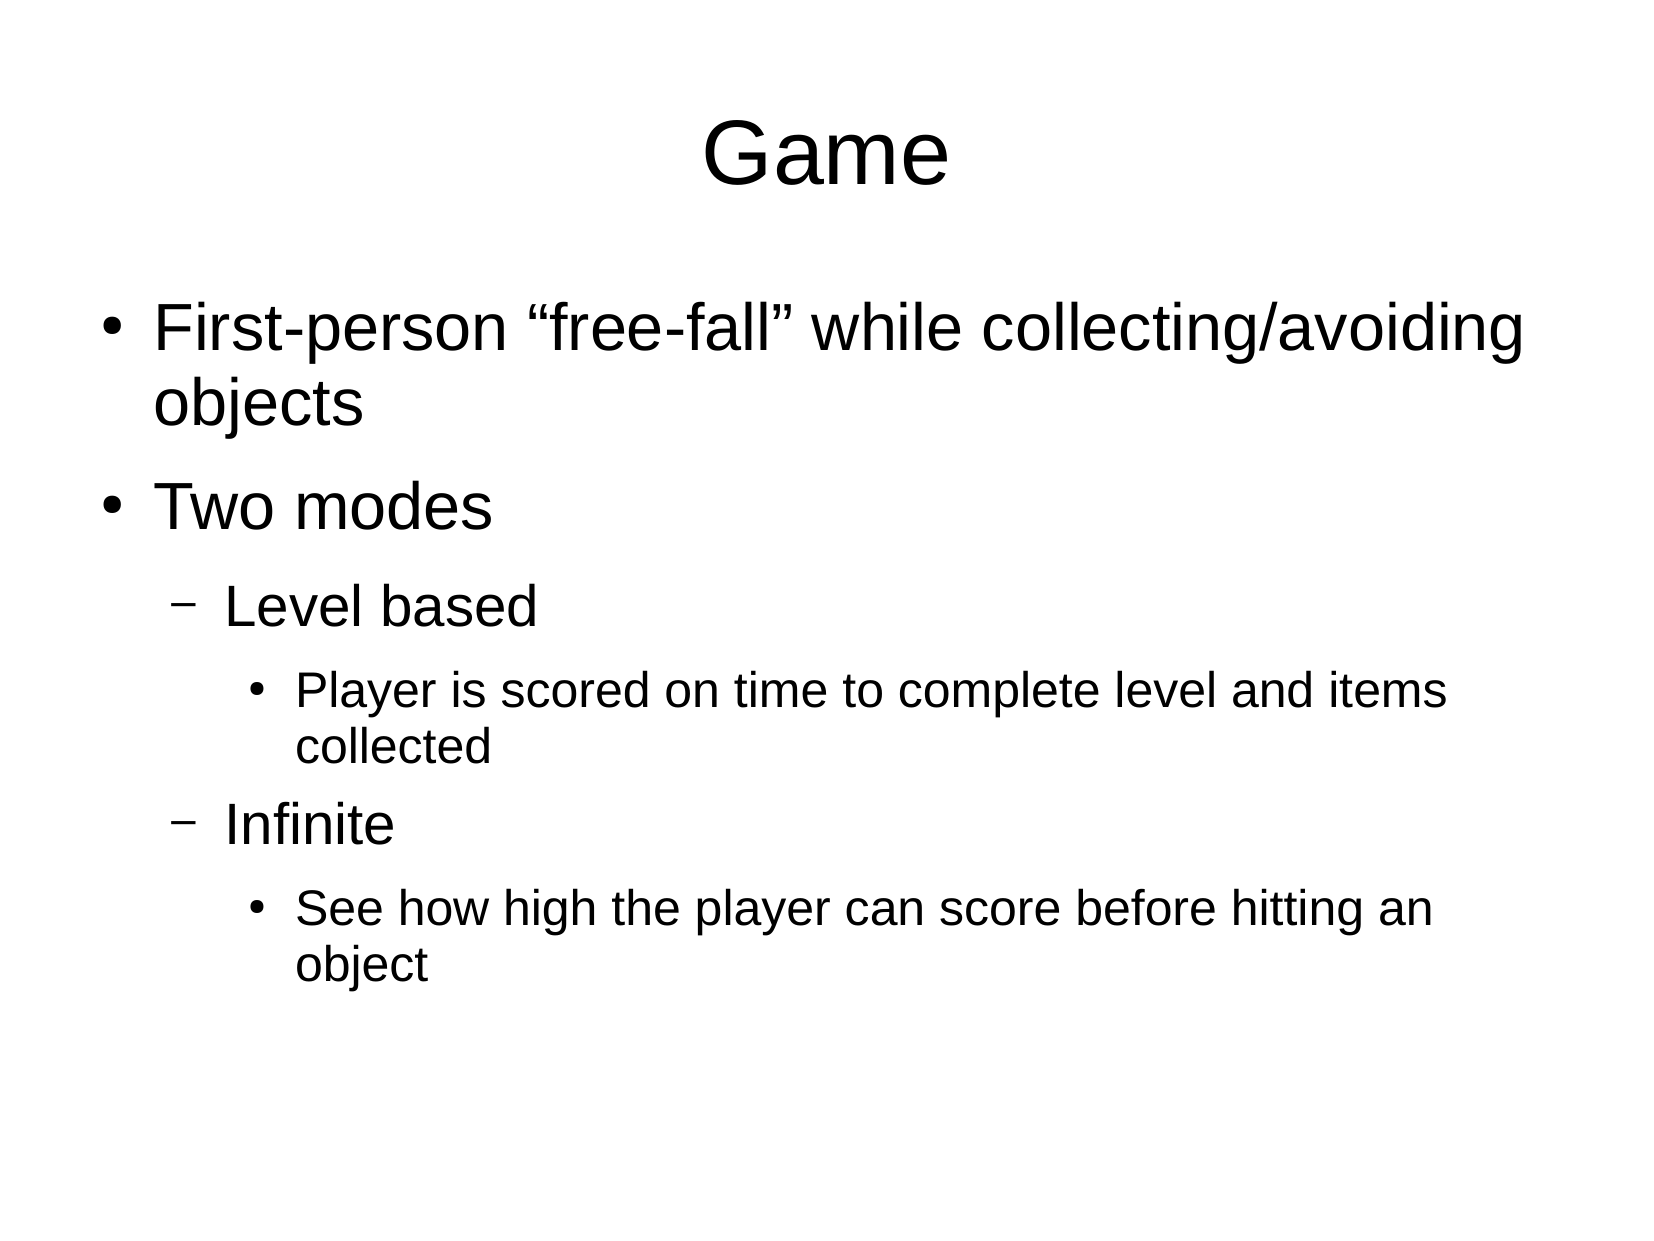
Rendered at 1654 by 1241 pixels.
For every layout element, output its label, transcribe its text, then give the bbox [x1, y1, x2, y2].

list First-person “free-fall” while collecting/avoiding objects Two modes Level based Player is scored on time to complete level and items collected Infinite See how high the player can score before hitting an object [82, 290, 1538, 1010]
title Game [82, 49, 1571, 257]
